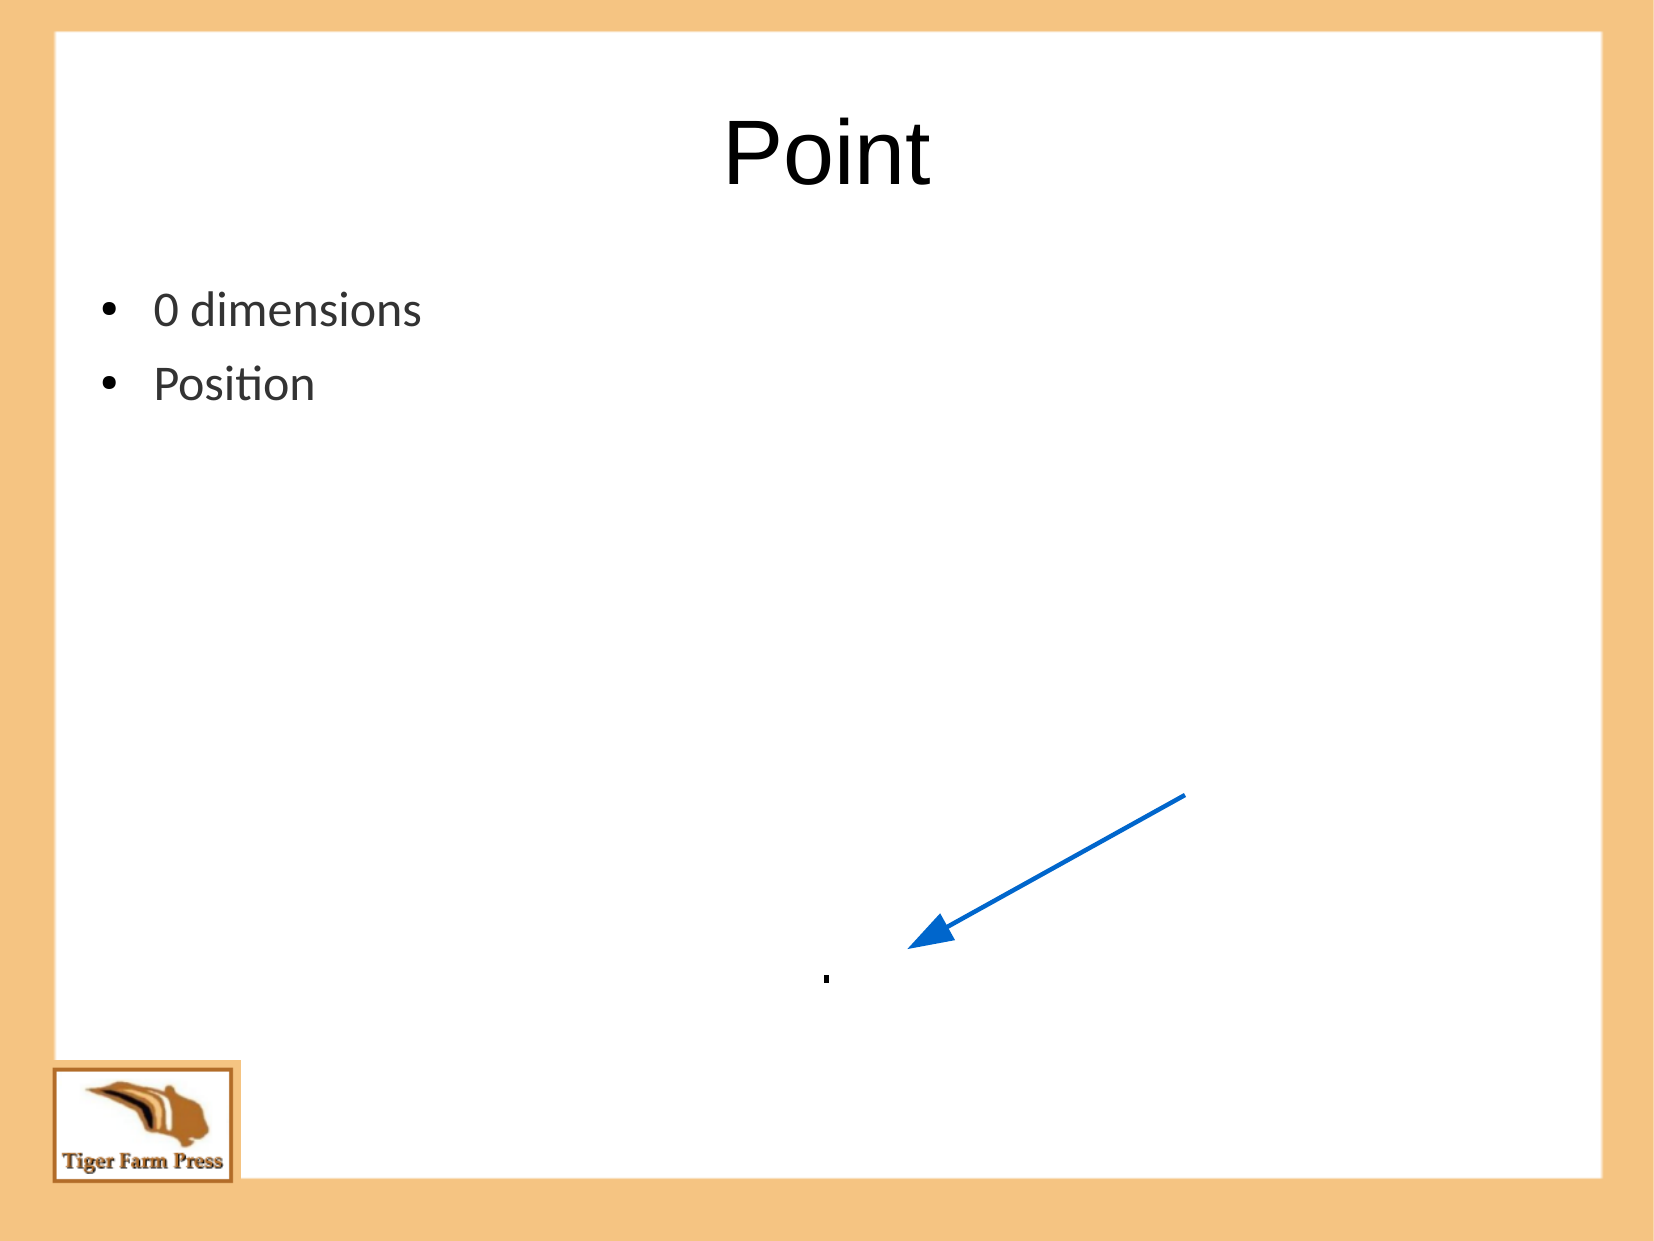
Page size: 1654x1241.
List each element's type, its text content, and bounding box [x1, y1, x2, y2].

title Point [82, 49, 1571, 257]
picture [0, 0, 1654, 1241]
list 0 dimensions Position [82, 290, 1571, 1109]
